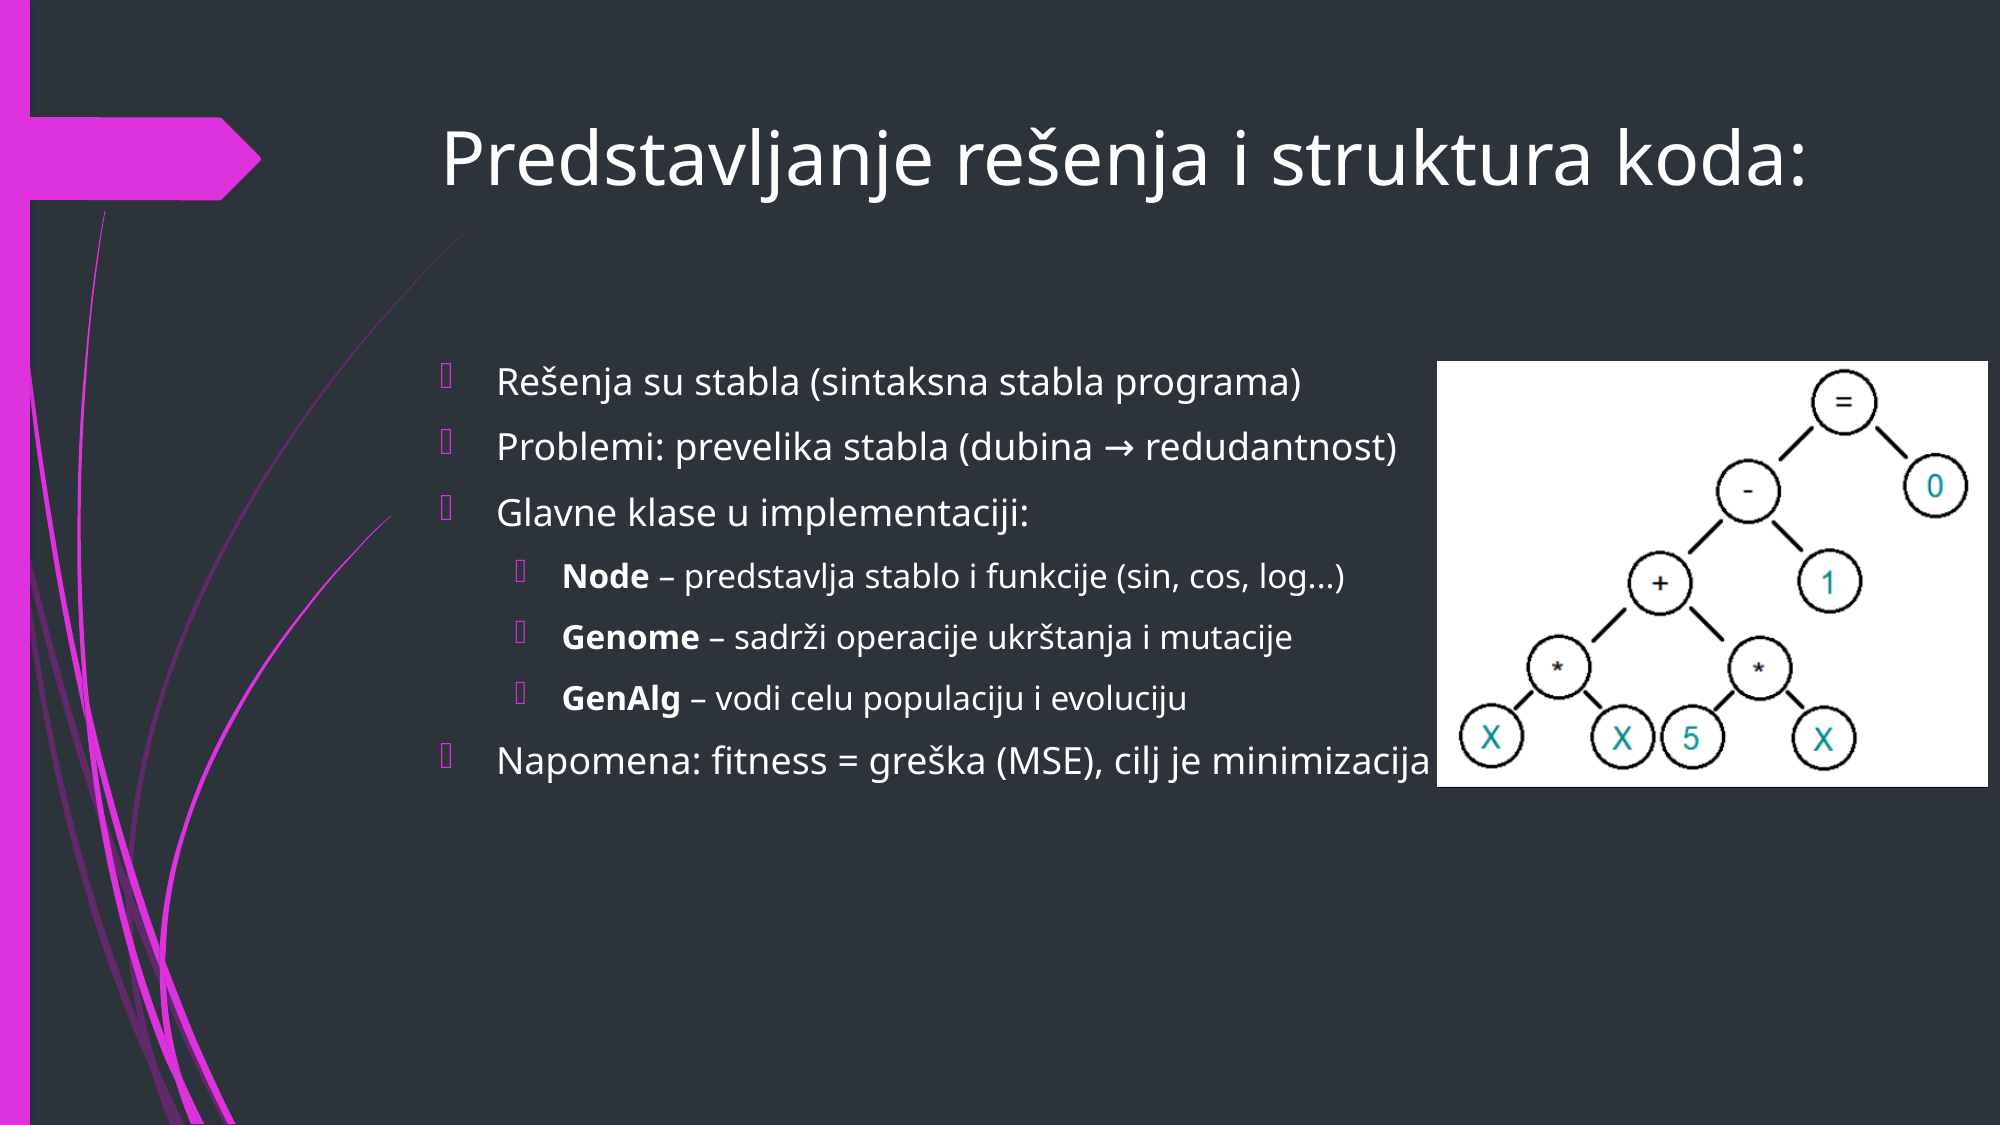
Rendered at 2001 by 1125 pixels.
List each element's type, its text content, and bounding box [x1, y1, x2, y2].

list Rešenja su stabla (sintaksna stabla programa) Problemi: prevelika stabla (dubina → redudantnost) Glavne klase u implementaciji: Node – predstavlja stablo i funkcije (sin, cos, log...) Genome – sadrži operacije ukrštanja i mutacije GenAlg – vodi celu populaciju i evoluciju Napomena: fitness = greška (MSE), cilj je minimizacija [424, 350, 1888, 970]
picture [1437, 361, 1988, 788]
title Predstavljanje rešenja i struktura koda: [425, 102, 1888, 313]
